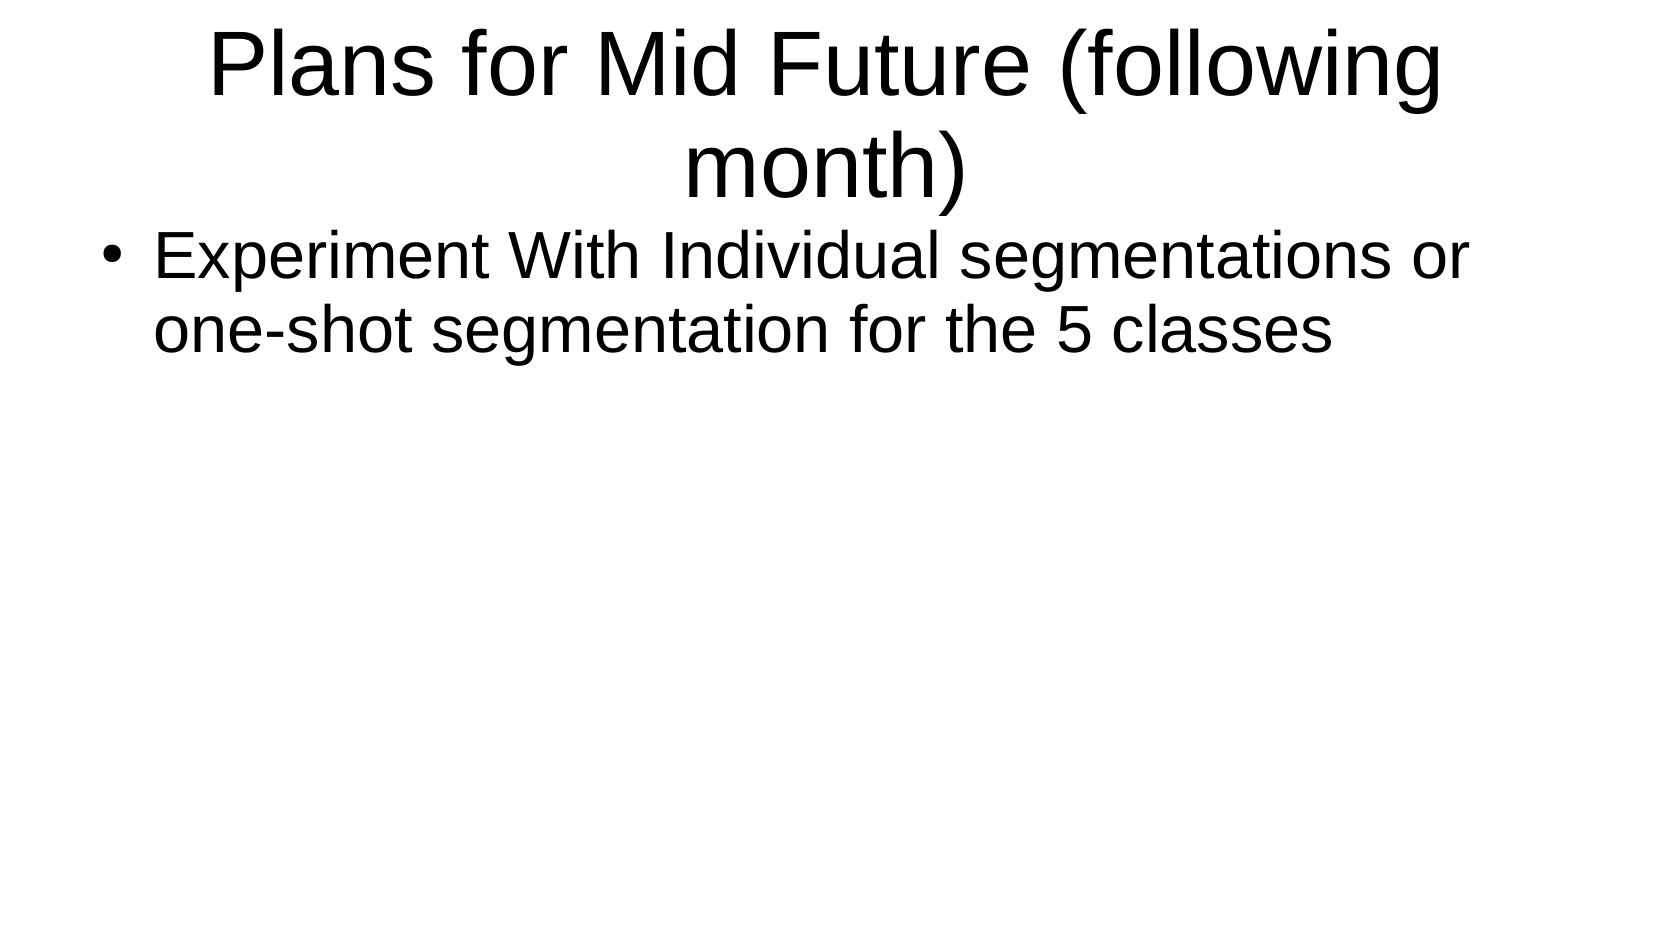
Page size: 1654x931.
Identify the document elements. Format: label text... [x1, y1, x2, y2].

title Plans for Mid Future (following month) [82, 12, 1571, 217]
list Experiment With Individual segmentations or one-shot segmentation for the 5 classes [82, 217, 1571, 758]
